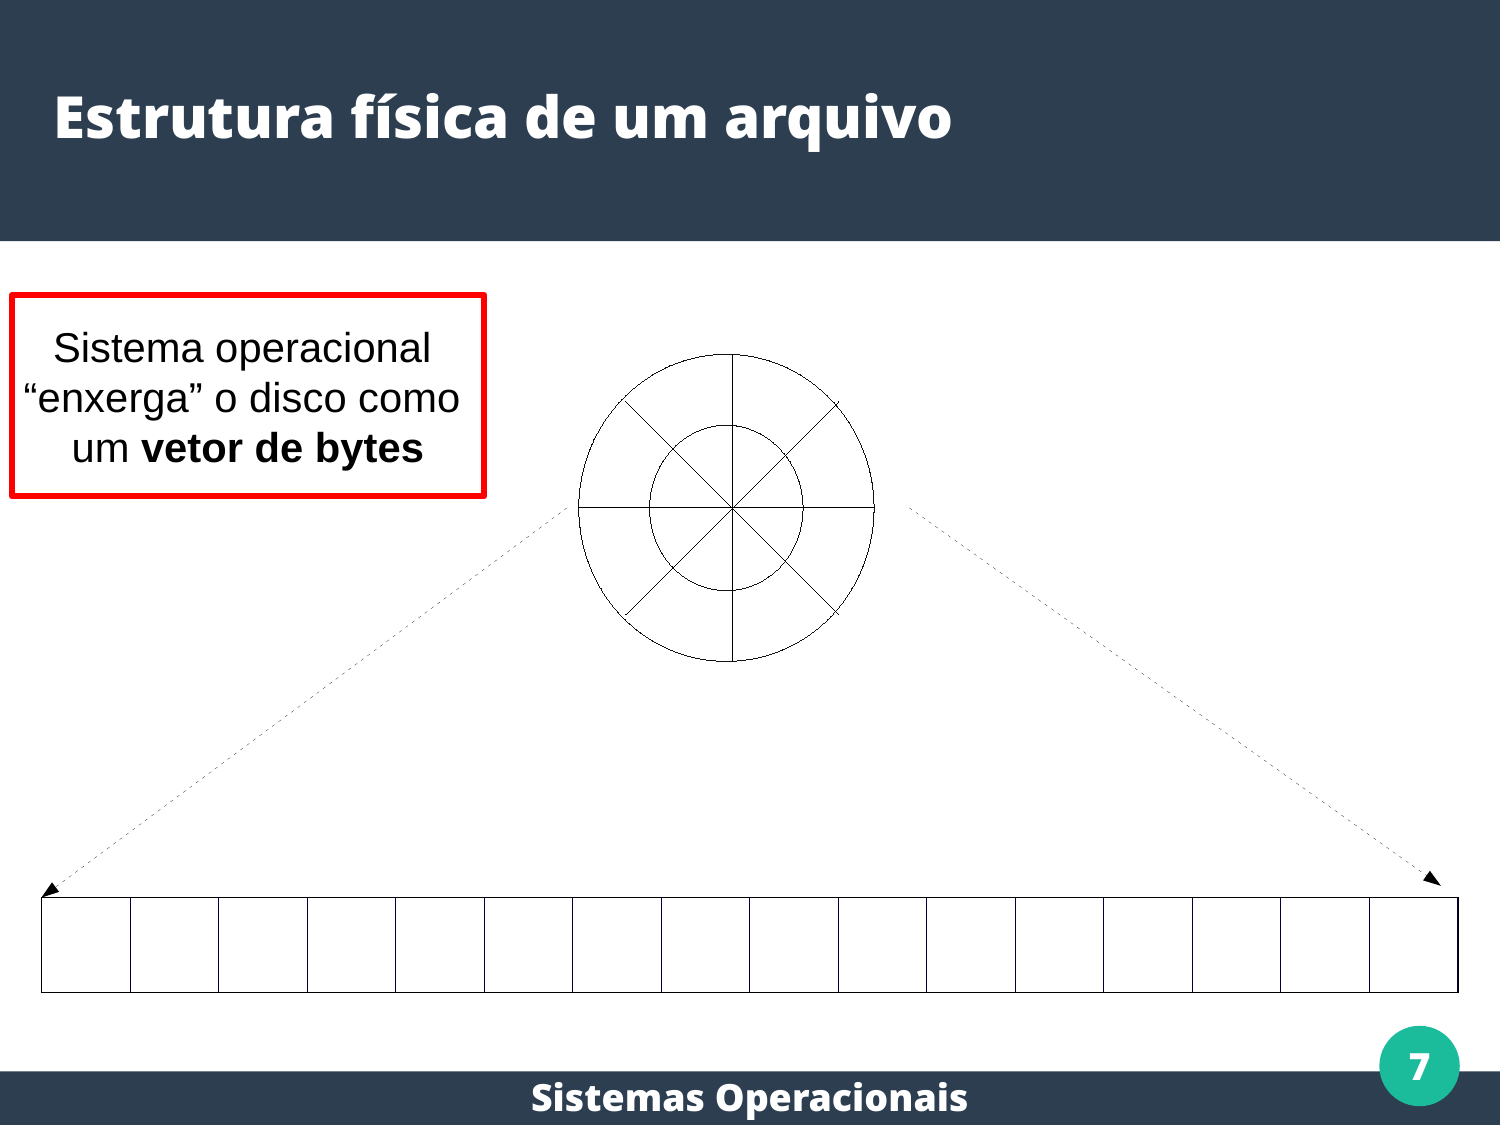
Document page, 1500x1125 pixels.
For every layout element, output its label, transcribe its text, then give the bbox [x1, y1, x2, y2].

text_box Sistema operacional “enxerga” o disco como um vetor de bytes [11, 295, 485, 497]
text_box [733, 354, 875, 507]
title Estrutura física de um arquivo [53, 44, 1447, 188]
text_box [578, 508, 732, 662]
text_box [733, 508, 875, 662]
text_box [578, 354, 732, 507]
text_box [41, 897, 1459, 993]
